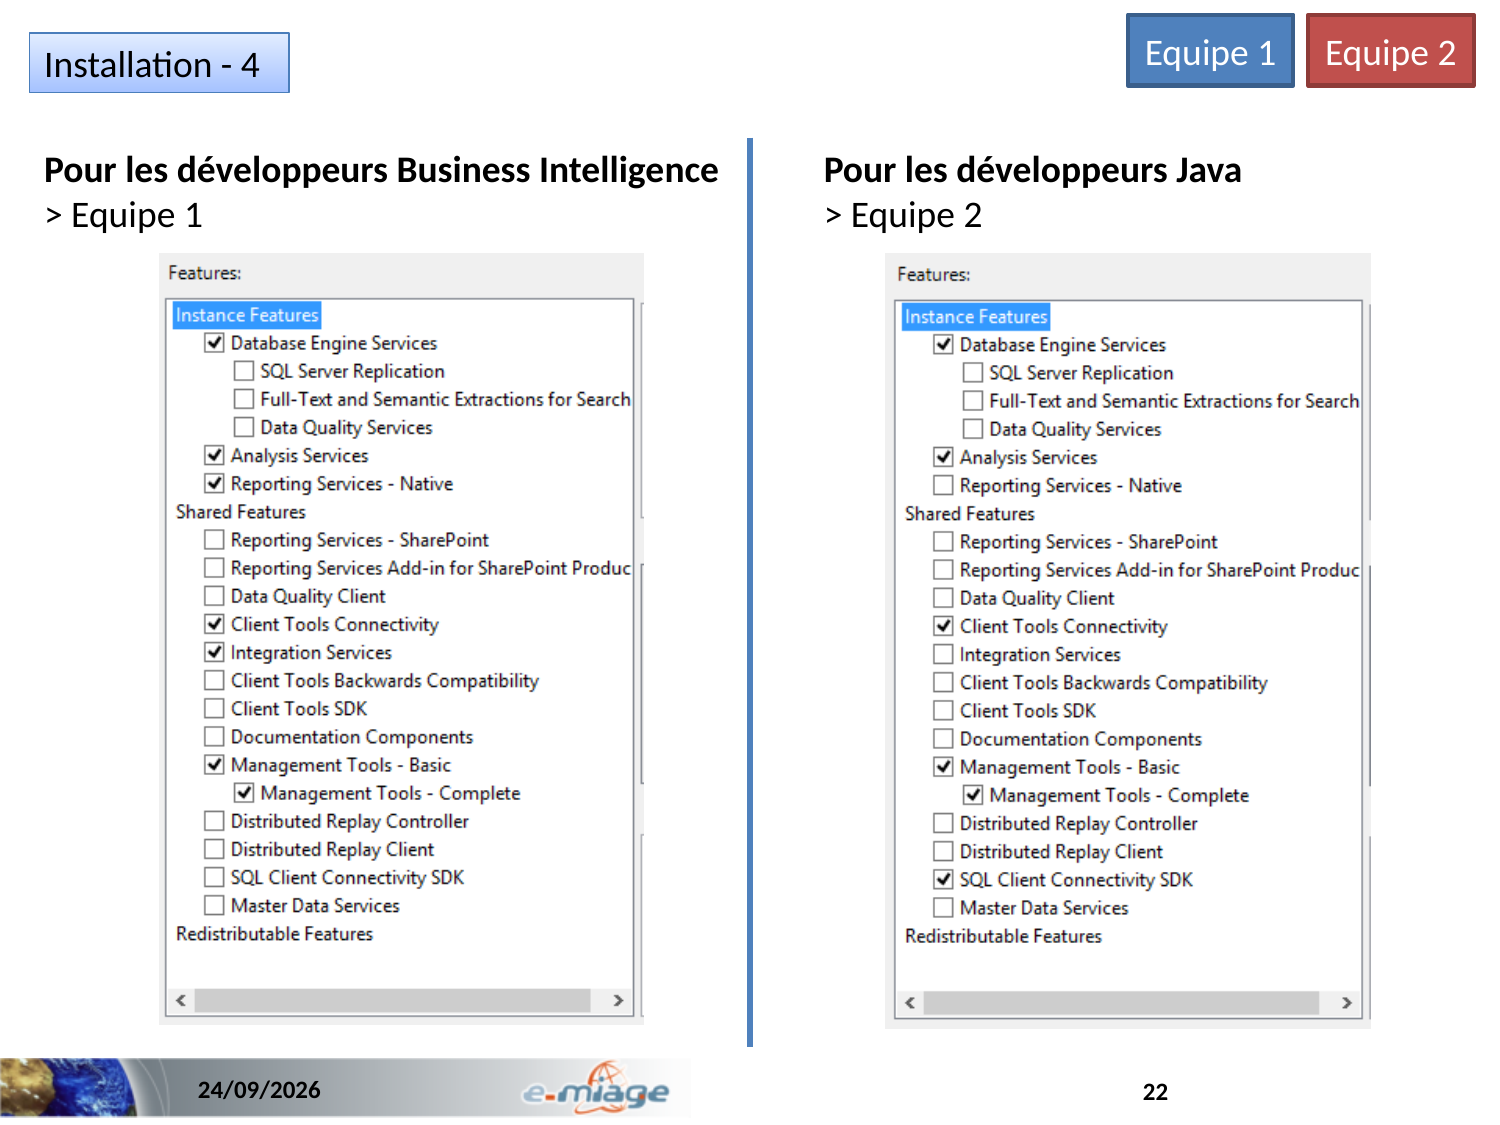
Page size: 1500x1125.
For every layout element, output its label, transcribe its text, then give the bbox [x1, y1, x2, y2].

picture [885, 253, 1371, 1029]
text_box Installation - 4 [29, 32, 290, 93]
text_box Pour les développeurs Business Intelligence > Equipe 1 [29, 137, 750, 243]
picture [159, 253, 644, 1026]
picture [0, 1058, 691, 1118]
text_box Pour les développeurs Java > Equipe 2 [809, 137, 1476, 243]
text_box Equipe 2 [1308, 14, 1474, 86]
text_box Equipe 1 [1127, 14, 1294, 86]
